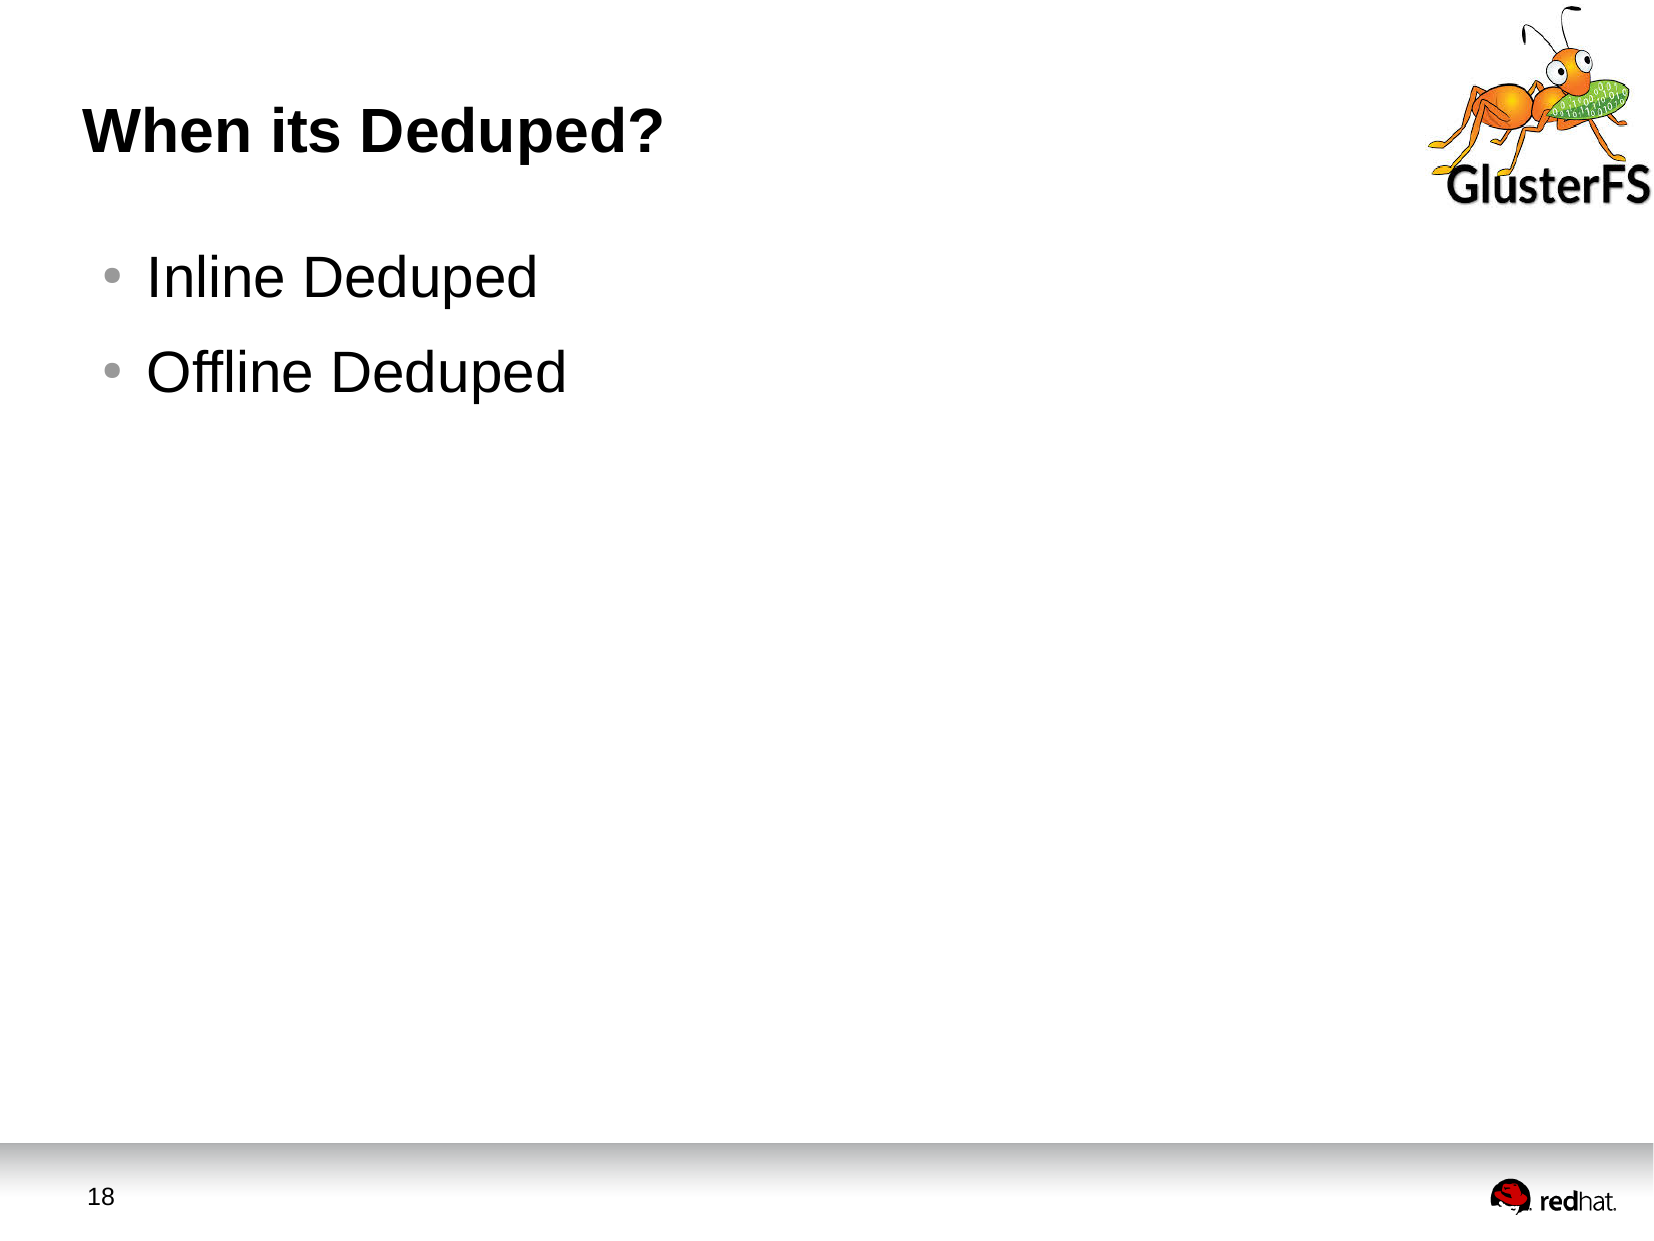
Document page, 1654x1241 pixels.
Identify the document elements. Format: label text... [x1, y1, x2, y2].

title When its Deduped? [82, 37, 1426, 226]
picture [1425, 4, 1653, 208]
list Inline Deduped Offline Deduped [86, 244, 1576, 1039]
picture [0, 1143, 1654, 1241]
